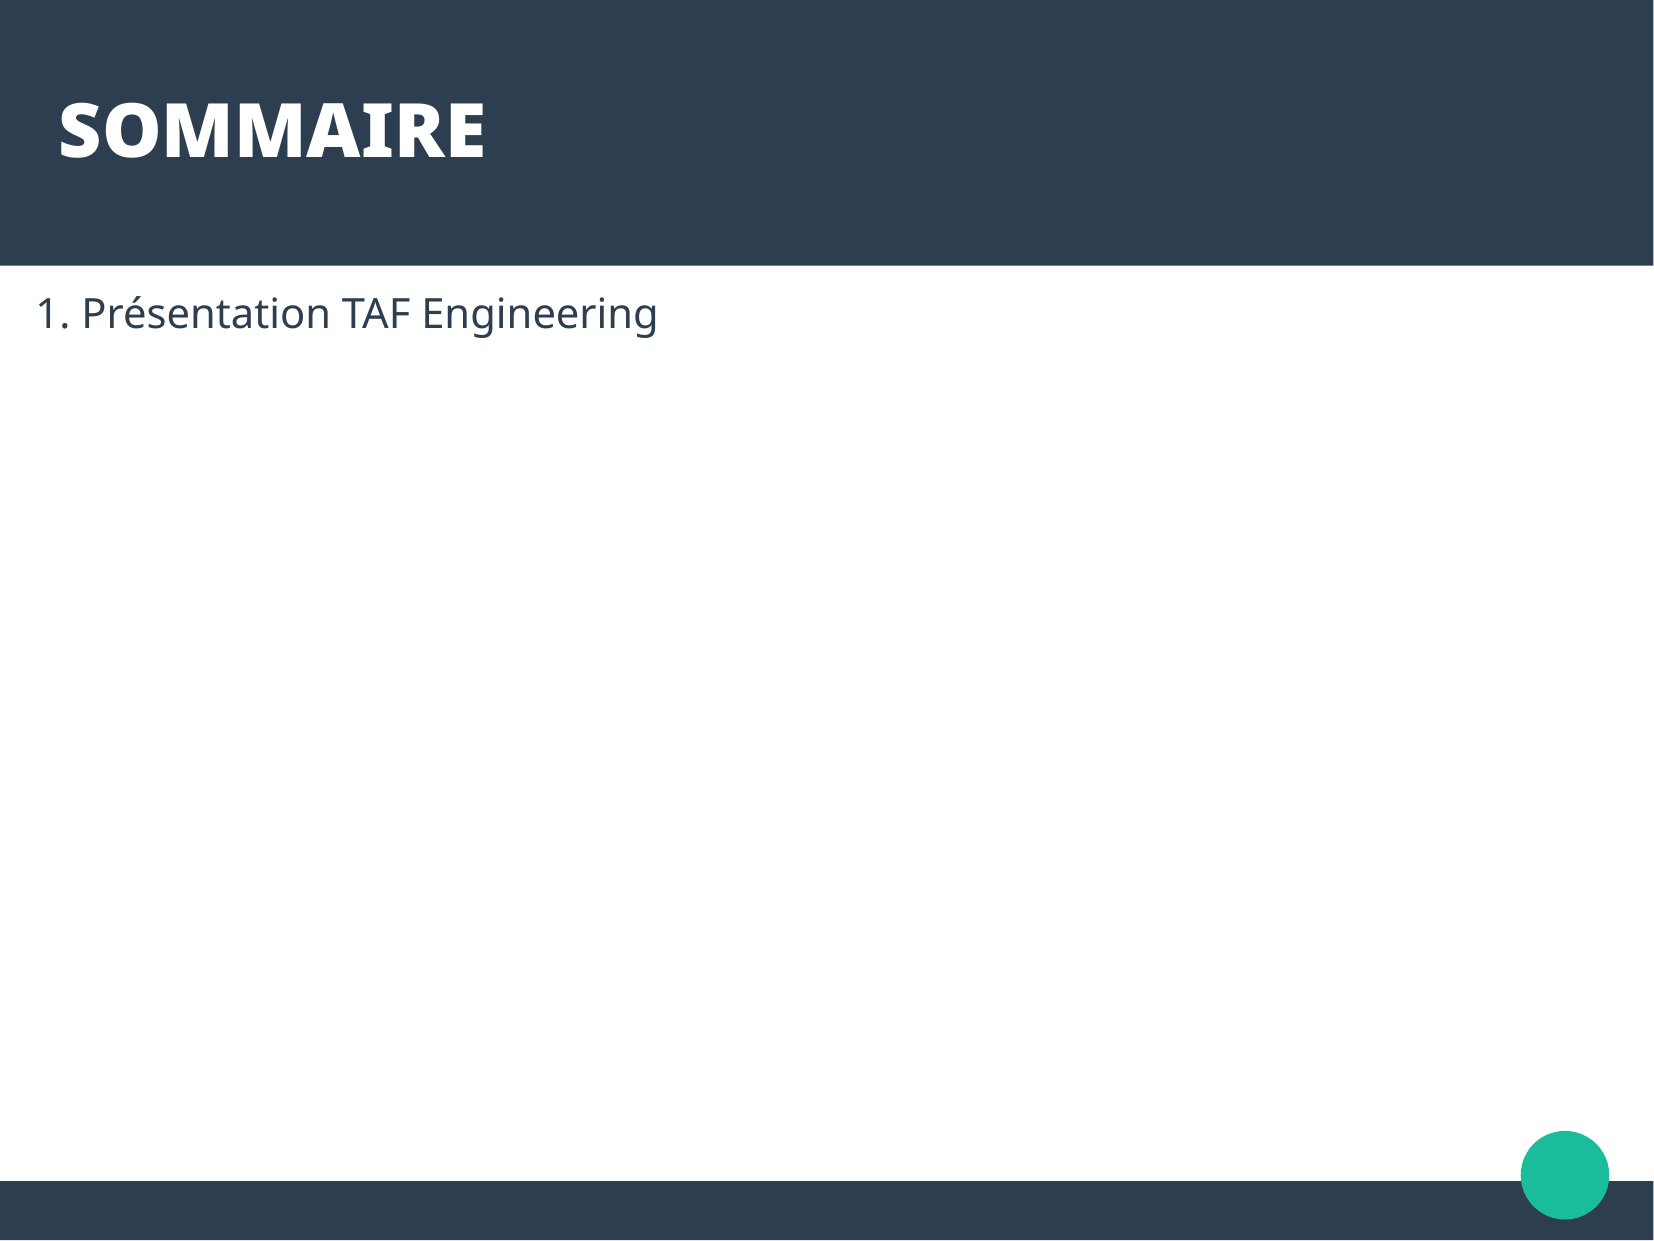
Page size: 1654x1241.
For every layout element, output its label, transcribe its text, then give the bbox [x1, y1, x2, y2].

title SOMMAIRE [59, 49, 1595, 207]
subtitle 1. Présentation TAF Engineering [35, 283, 1595, 1241]
